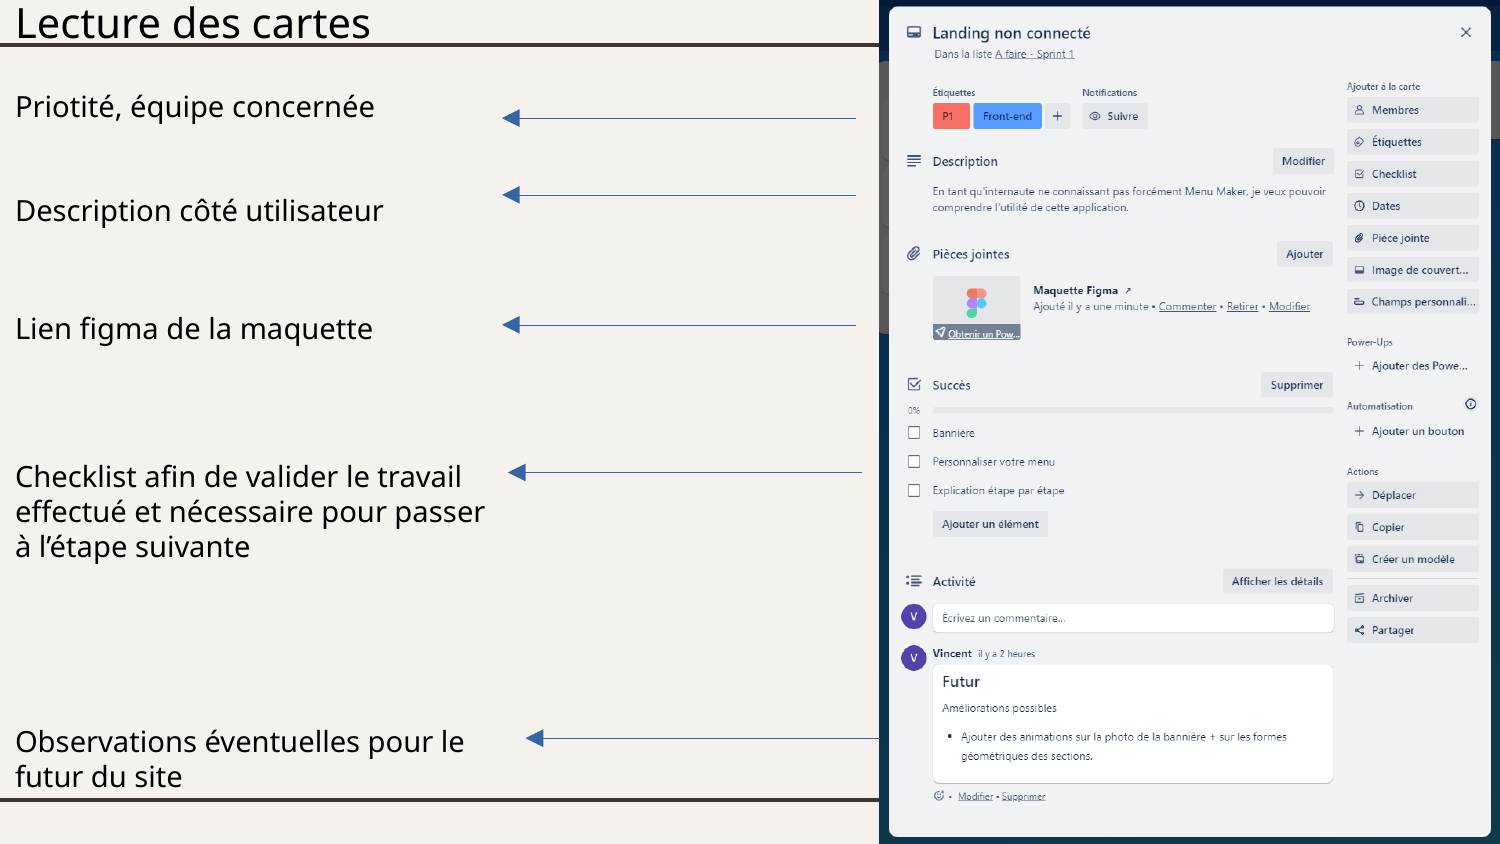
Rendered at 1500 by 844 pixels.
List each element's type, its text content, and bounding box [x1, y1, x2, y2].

title Lecture des cartes [0, 0, 879, 86]
picture [879, 0, 1500, 844]
text_box Lien figma de la maquette [0, 295, 502, 355]
text_box Description côté utilisateur [0, 177, 502, 237]
text_box Observations éventuelles pour le futur du site [0, 708, 502, 768]
text_box Priotité, équipe concernée [0, 73, 502, 133]
text_box Checklist afin de valider le travail effectué et nécessaire pour passer à l’étape suivante [0, 442, 502, 502]
